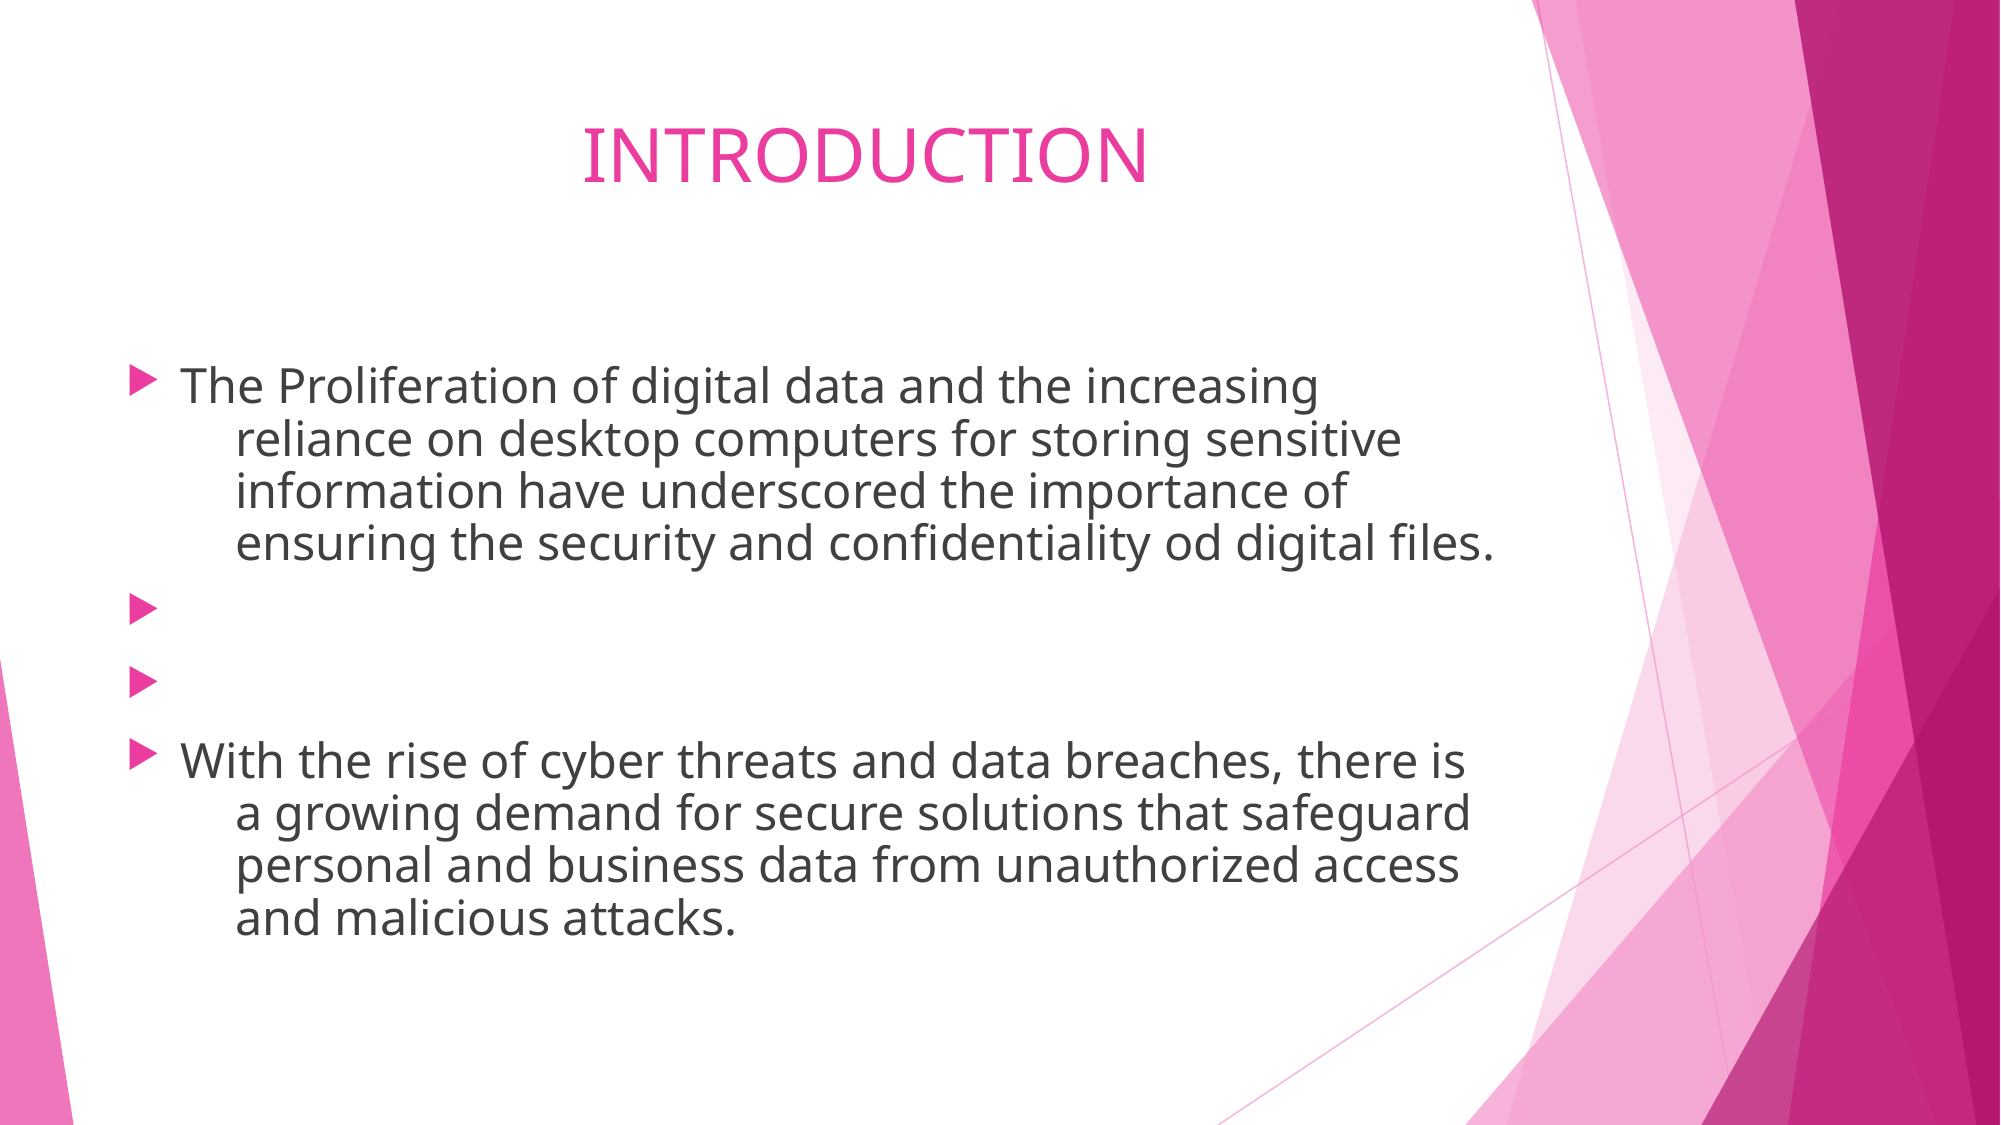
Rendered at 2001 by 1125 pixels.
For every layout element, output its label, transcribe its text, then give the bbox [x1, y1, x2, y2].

title INTRODUCTION [111, 99, 1522, 317]
list The Proliferation of digital data and the increasing reliance on desktop computers for storing sensitive information have underscored the importance of ensuring the security and confidentiality od digital files. With the rise of cyber threats and data breaches, there is a growing demand for secure solutions that safeguard personal and business data from unauthorized access and malicious attacks. [111, 354, 1522, 992]
